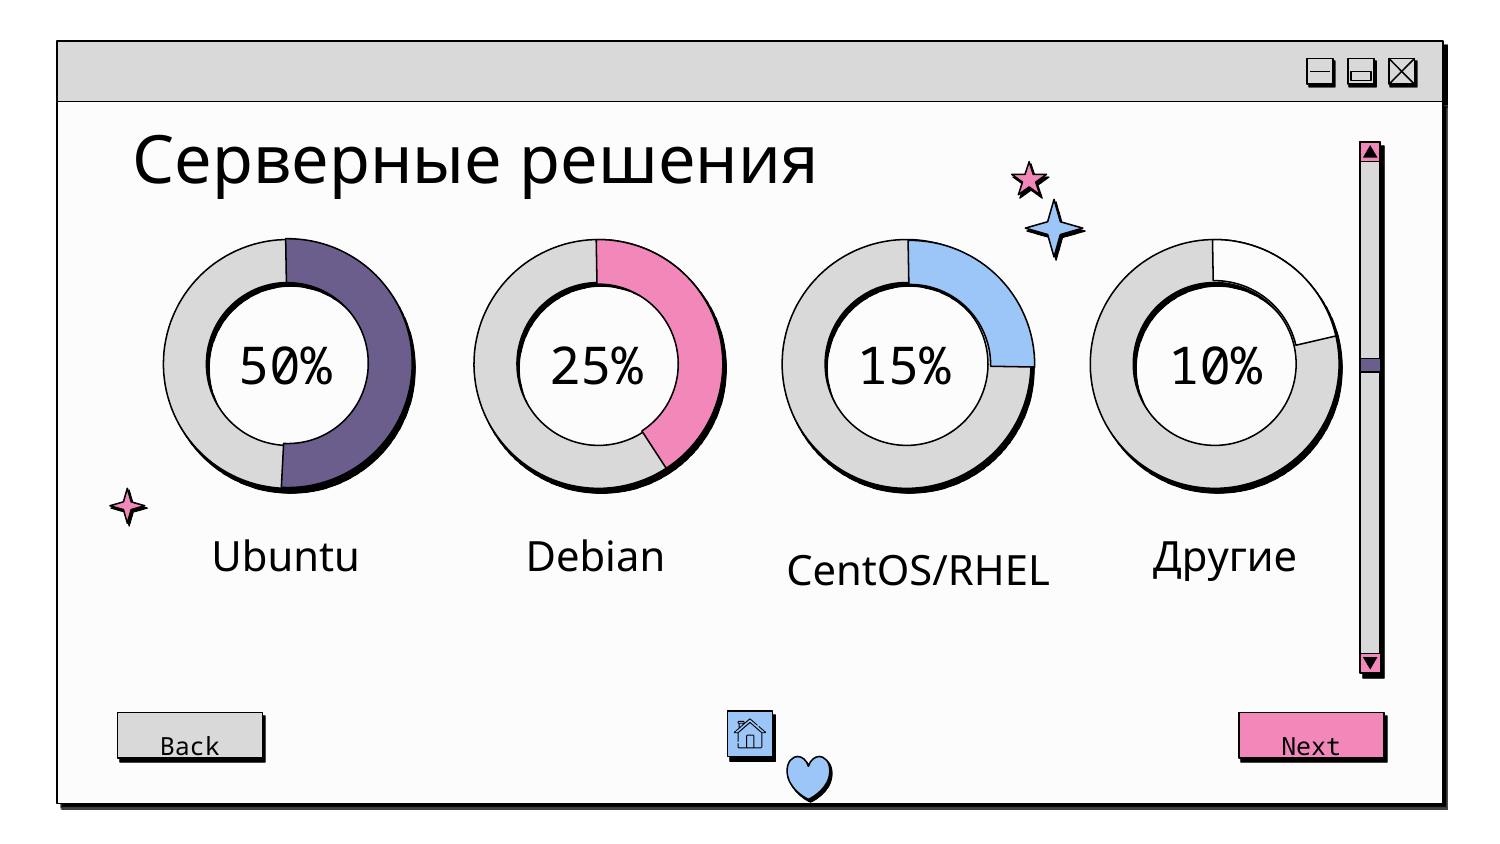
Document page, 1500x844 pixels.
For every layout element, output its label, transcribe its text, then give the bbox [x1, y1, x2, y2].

subtitle Другие [1082, 514, 1360, 574]
text_box [782, 239, 1035, 489]
text_box [1090, 239, 1340, 489]
text_box [163, 238, 413, 489]
title 15% [816, 316, 991, 412]
text_box [117, 712, 263, 758]
subtitle Back [129, 714, 251, 753]
title Серверные решения [116, 101, 1384, 183]
text_box [727, 711, 773, 757]
subtitle Debian [463, 514, 728, 574]
text_box [1238, 712, 1384, 758]
title 50% [198, 316, 373, 412]
subtitle CentOS/RHEL [765, 528, 1072, 588]
title 25% [509, 316, 683, 412]
subtitle Next [1250, 714, 1373, 753]
text_box [109, 488, 145, 524]
text_box [1011, 161, 1047, 195]
text_box [1360, 142, 1380, 673]
text_box [787, 756, 830, 800]
text_box [473, 239, 723, 489]
subtitle Ubuntu [153, 514, 418, 574]
title 10% [1128, 316, 1303, 412]
text_box [1025, 199, 1083, 257]
